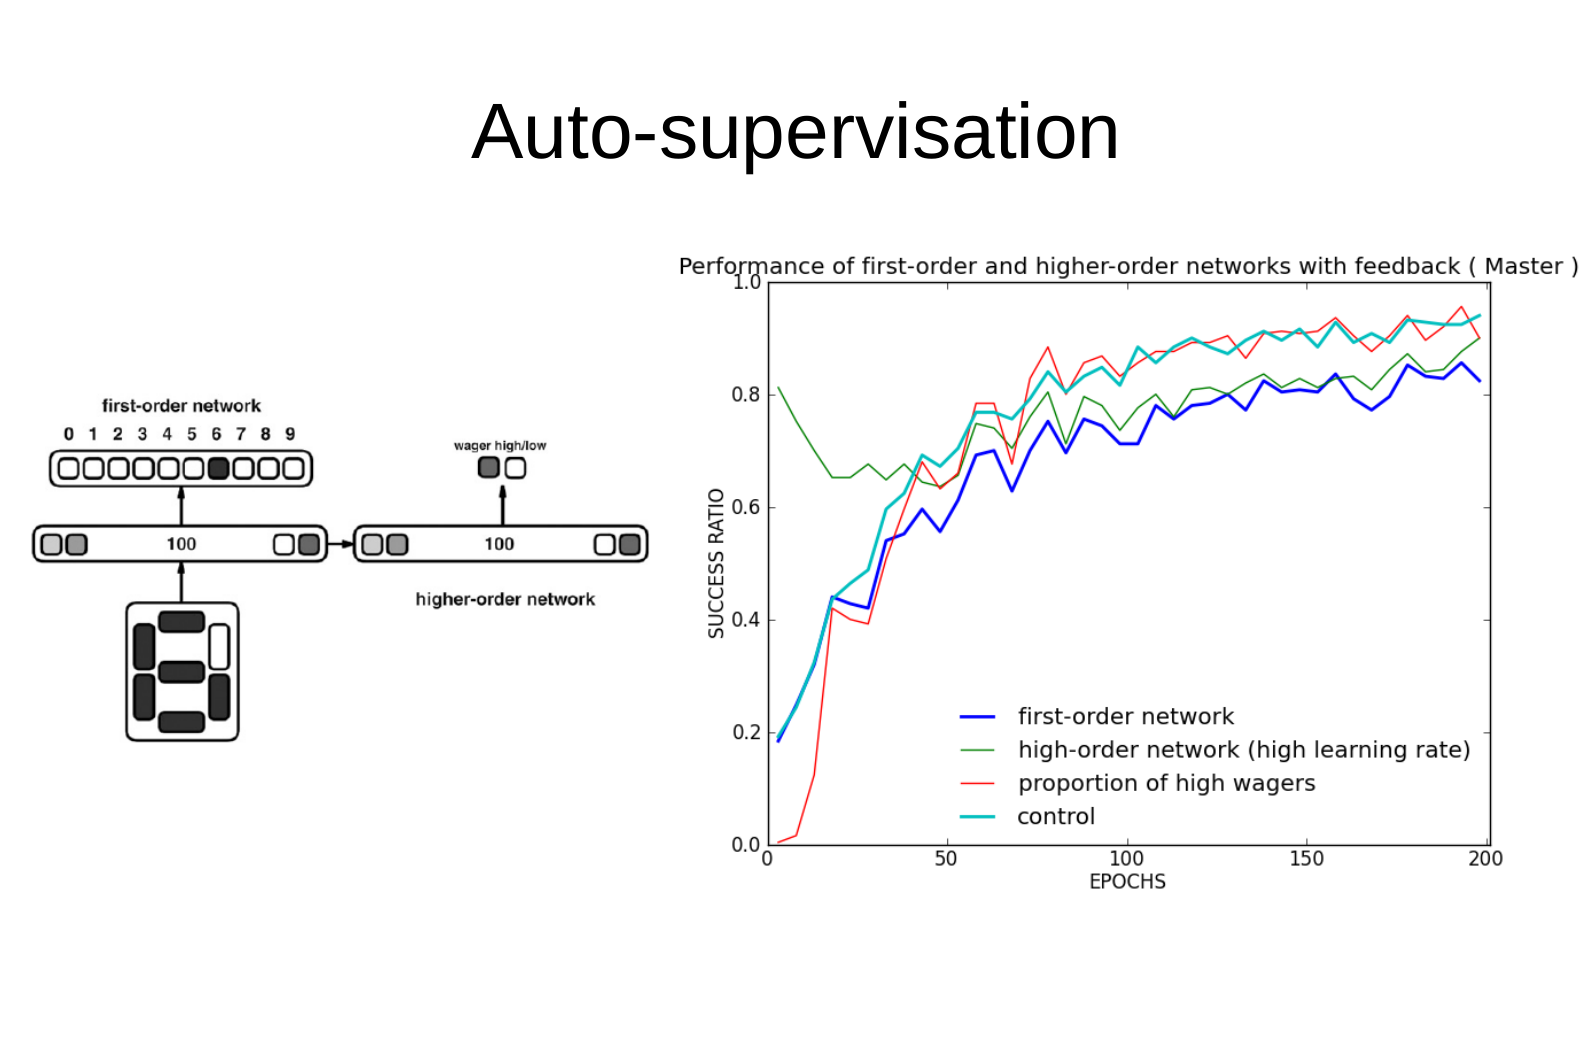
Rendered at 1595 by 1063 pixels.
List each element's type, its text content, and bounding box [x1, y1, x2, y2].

picture [11, 212, 1583, 915]
title Auto-supervisation [79, 42, 1515, 220]
